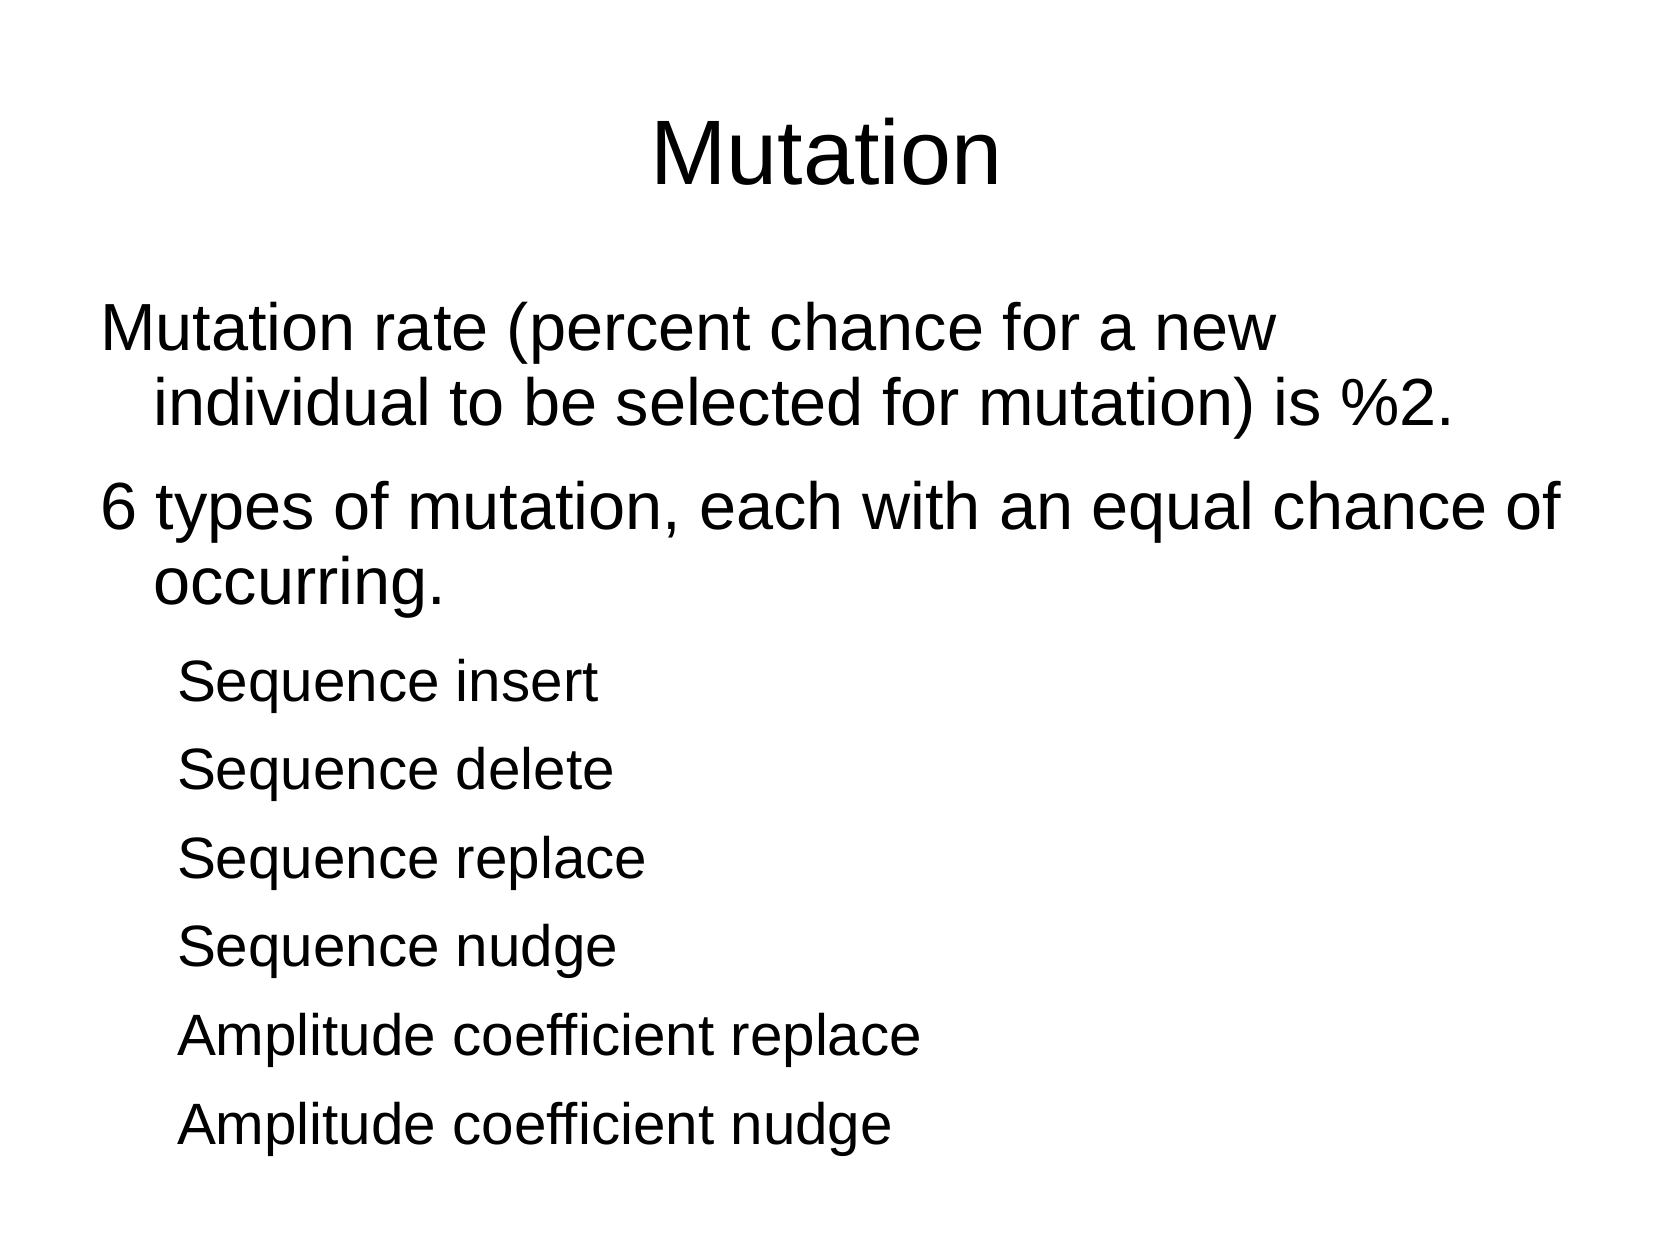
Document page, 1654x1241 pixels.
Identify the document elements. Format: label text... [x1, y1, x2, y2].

list Mutation rate (percent chance for a new individual to be selected for mutation) is %2. 6 types of mutation, each with an equal chance of occurring. Sequence insert Sequence delete Sequence replace Sequence nudge Amplitude coefficient replace Amplitude coefficient nudge [82, 290, 1571, 1157]
title Mutation [82, 56, 1571, 250]
